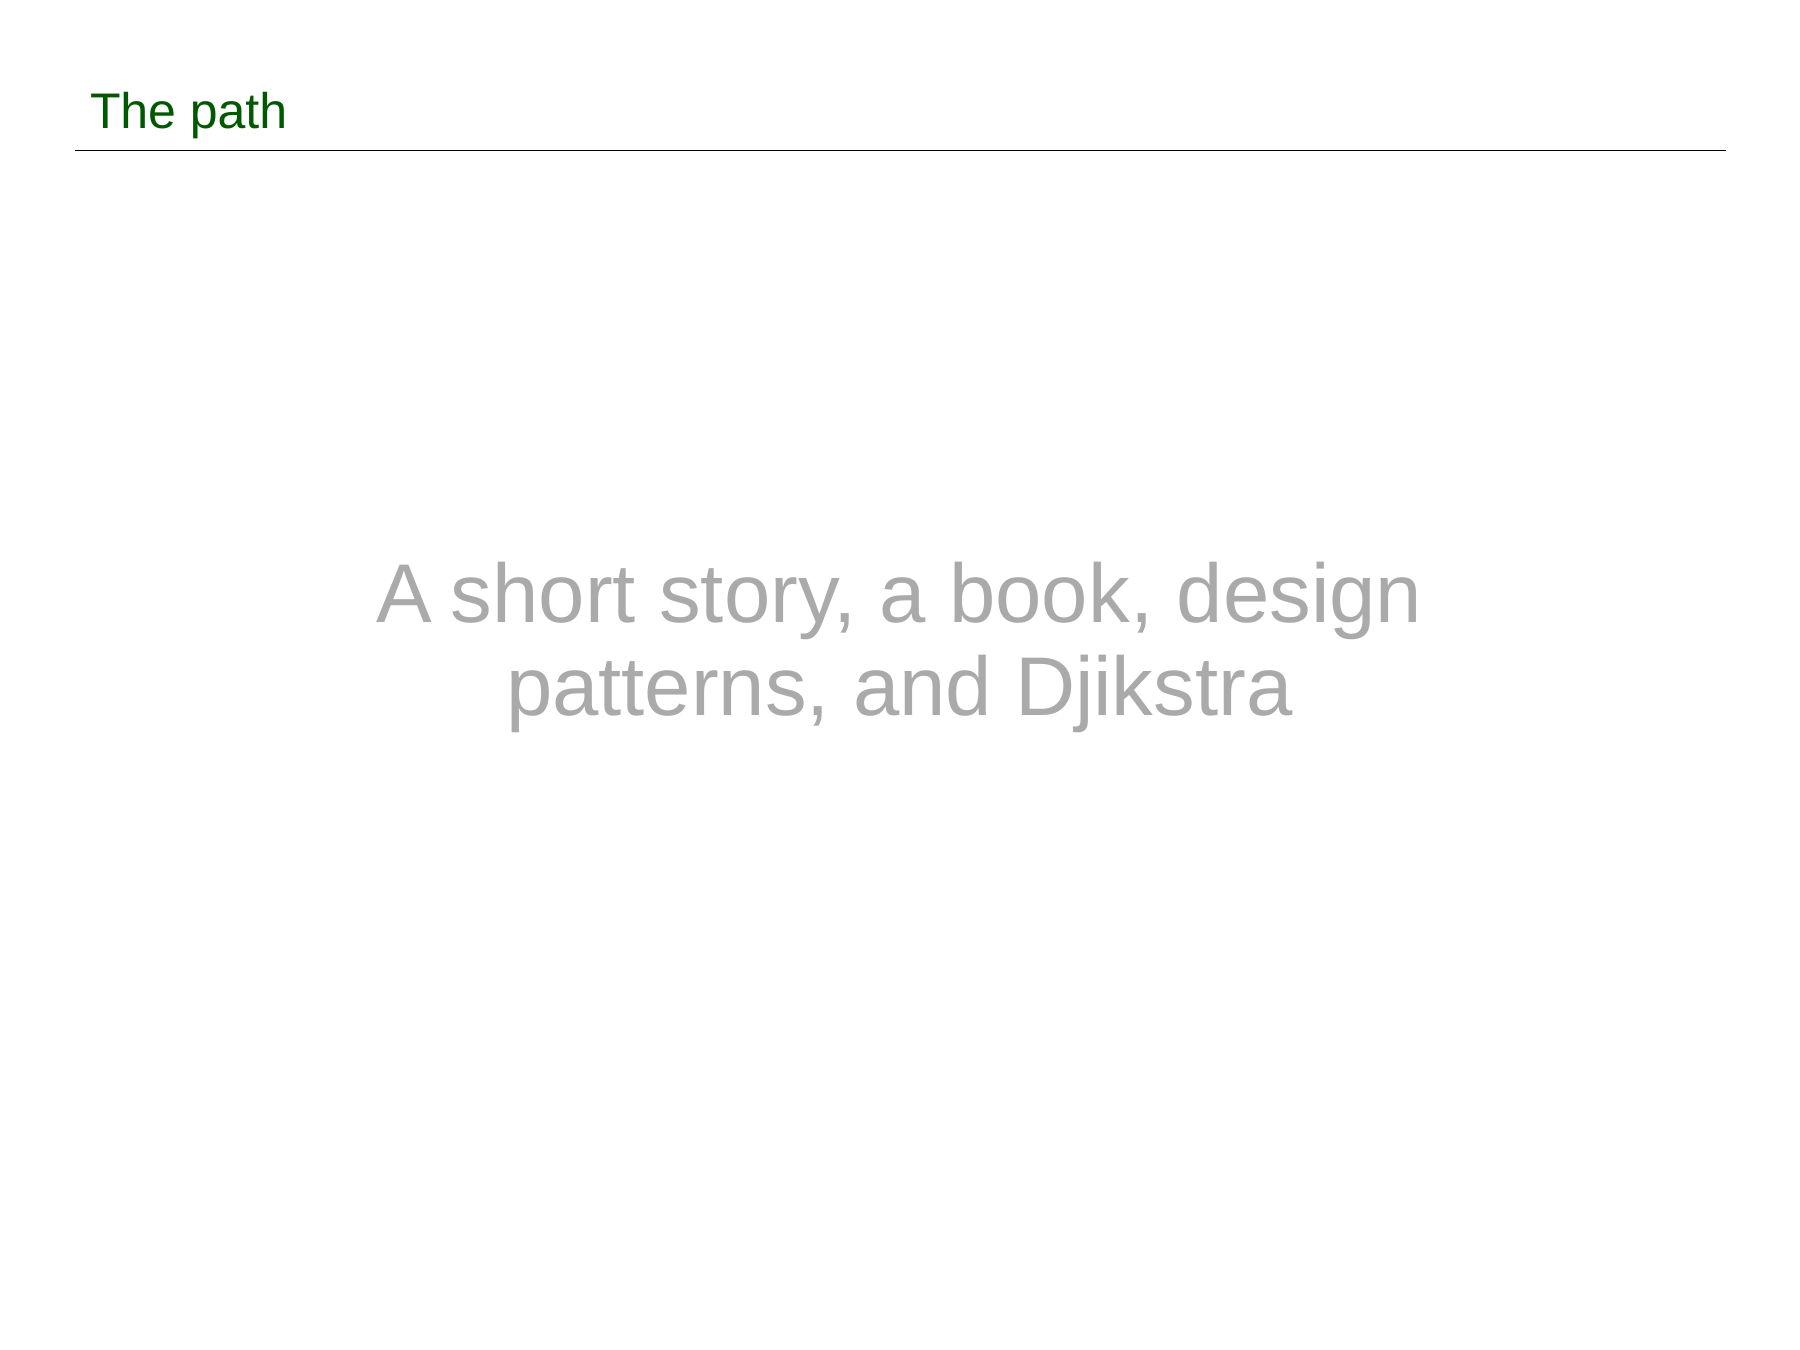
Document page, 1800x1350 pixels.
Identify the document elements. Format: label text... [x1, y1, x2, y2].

text_box A short story, a book, design patterns, and Djikstra [359, 539, 1441, 741]
title The path [90, 38, 1710, 147]
